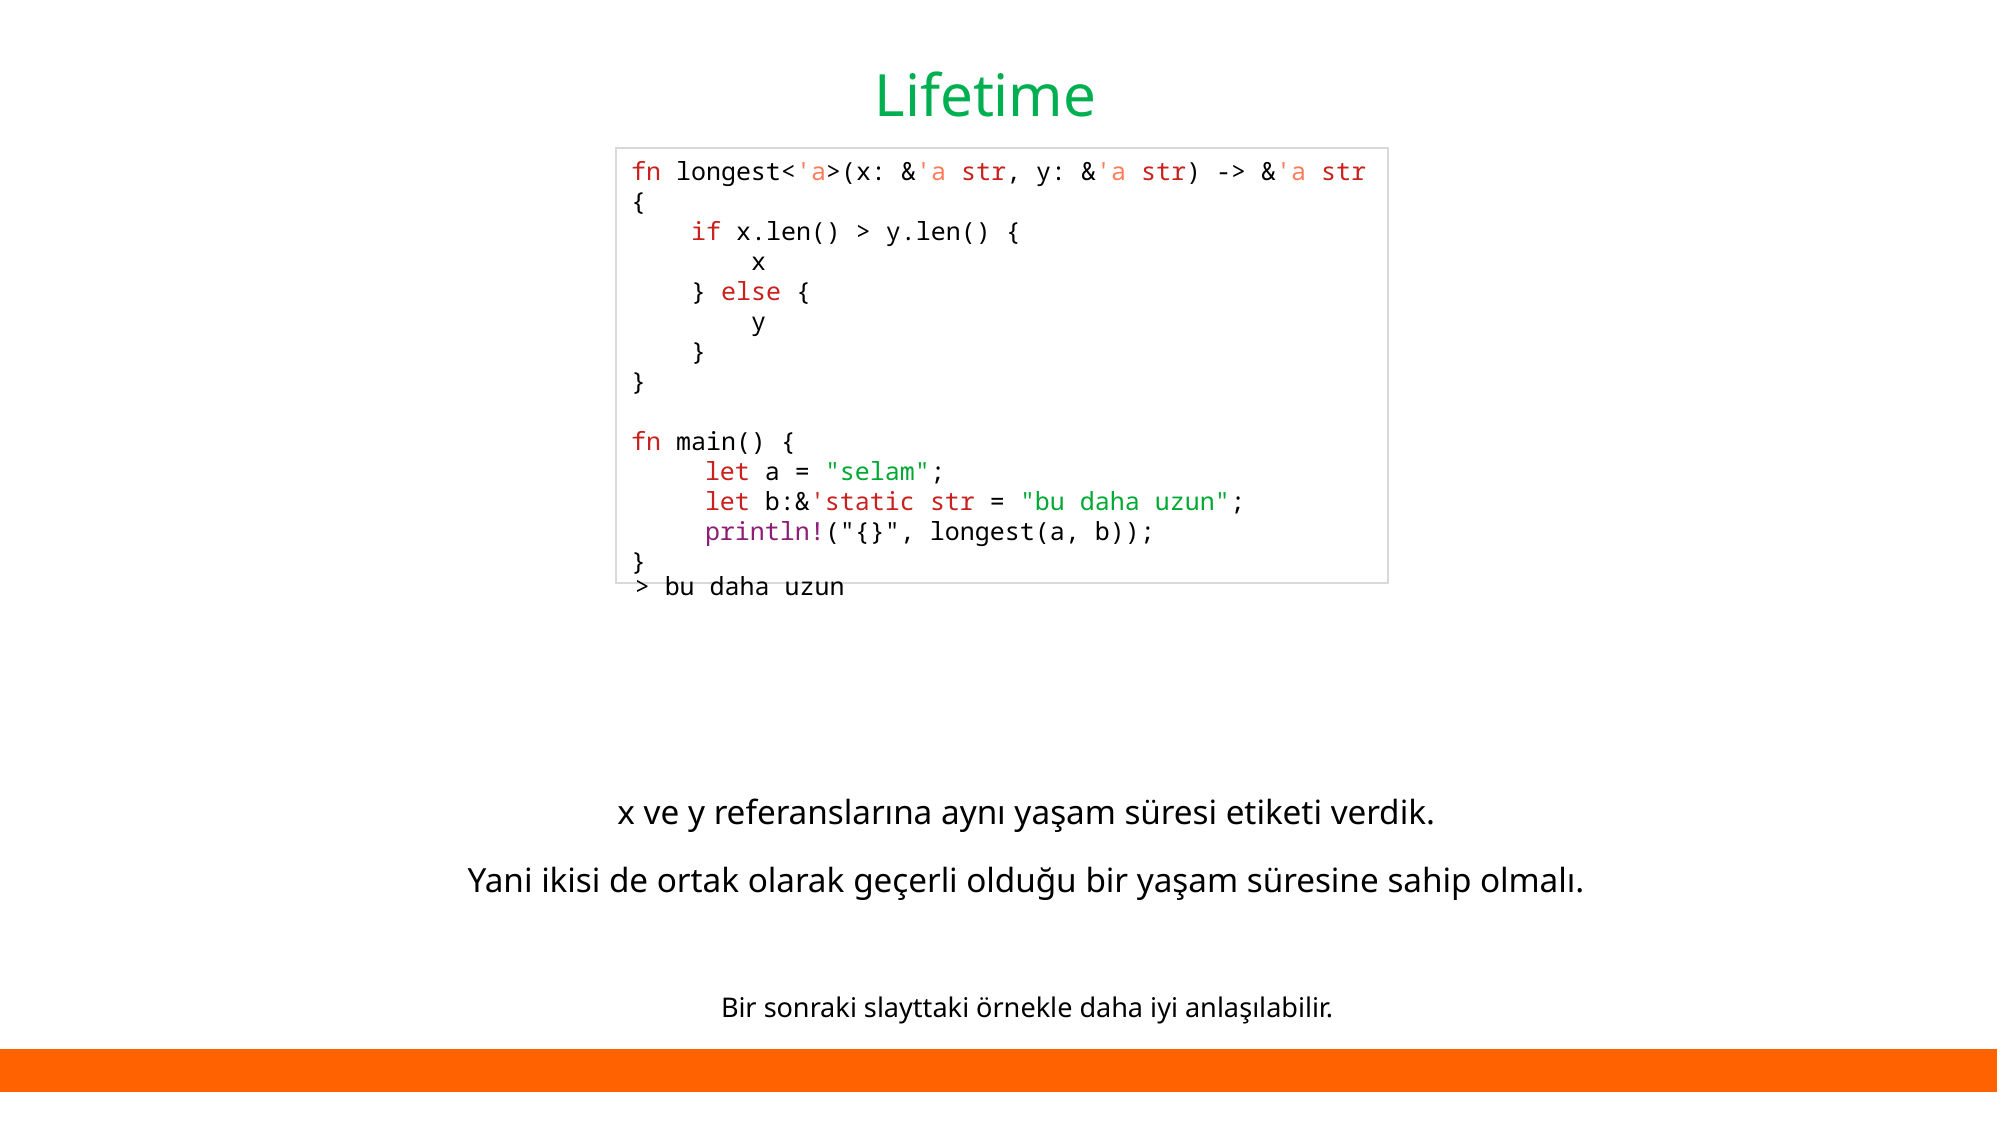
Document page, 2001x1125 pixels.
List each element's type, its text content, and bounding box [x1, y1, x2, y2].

text_box fn longest<'a>(x: &'a str, y: &'a str) -> &'a str { if x.len() > y.len() { x } else { y } } fn main() { let a = "selam"; let b:&'static str = "bu daha uzun"; println!("{}", longest(a, b)); } [616, 148, 1388, 553]
text_box > bu daha uzun [620, 561, 938, 601]
text_box [0, 1049, 1997, 1092]
text_box x ve y referanslarına aynı yaşam süresi etiketi verdik. Yani ikisi de ortak olarak geçerli olduğu bir yaşam süresine sahip olmalı. Bir sonraki slayttaki örnekle daha iyi anlaşılabilir. [452, 759, 1548, 988]
list Lifetime [406, 59, 1565, 149]
